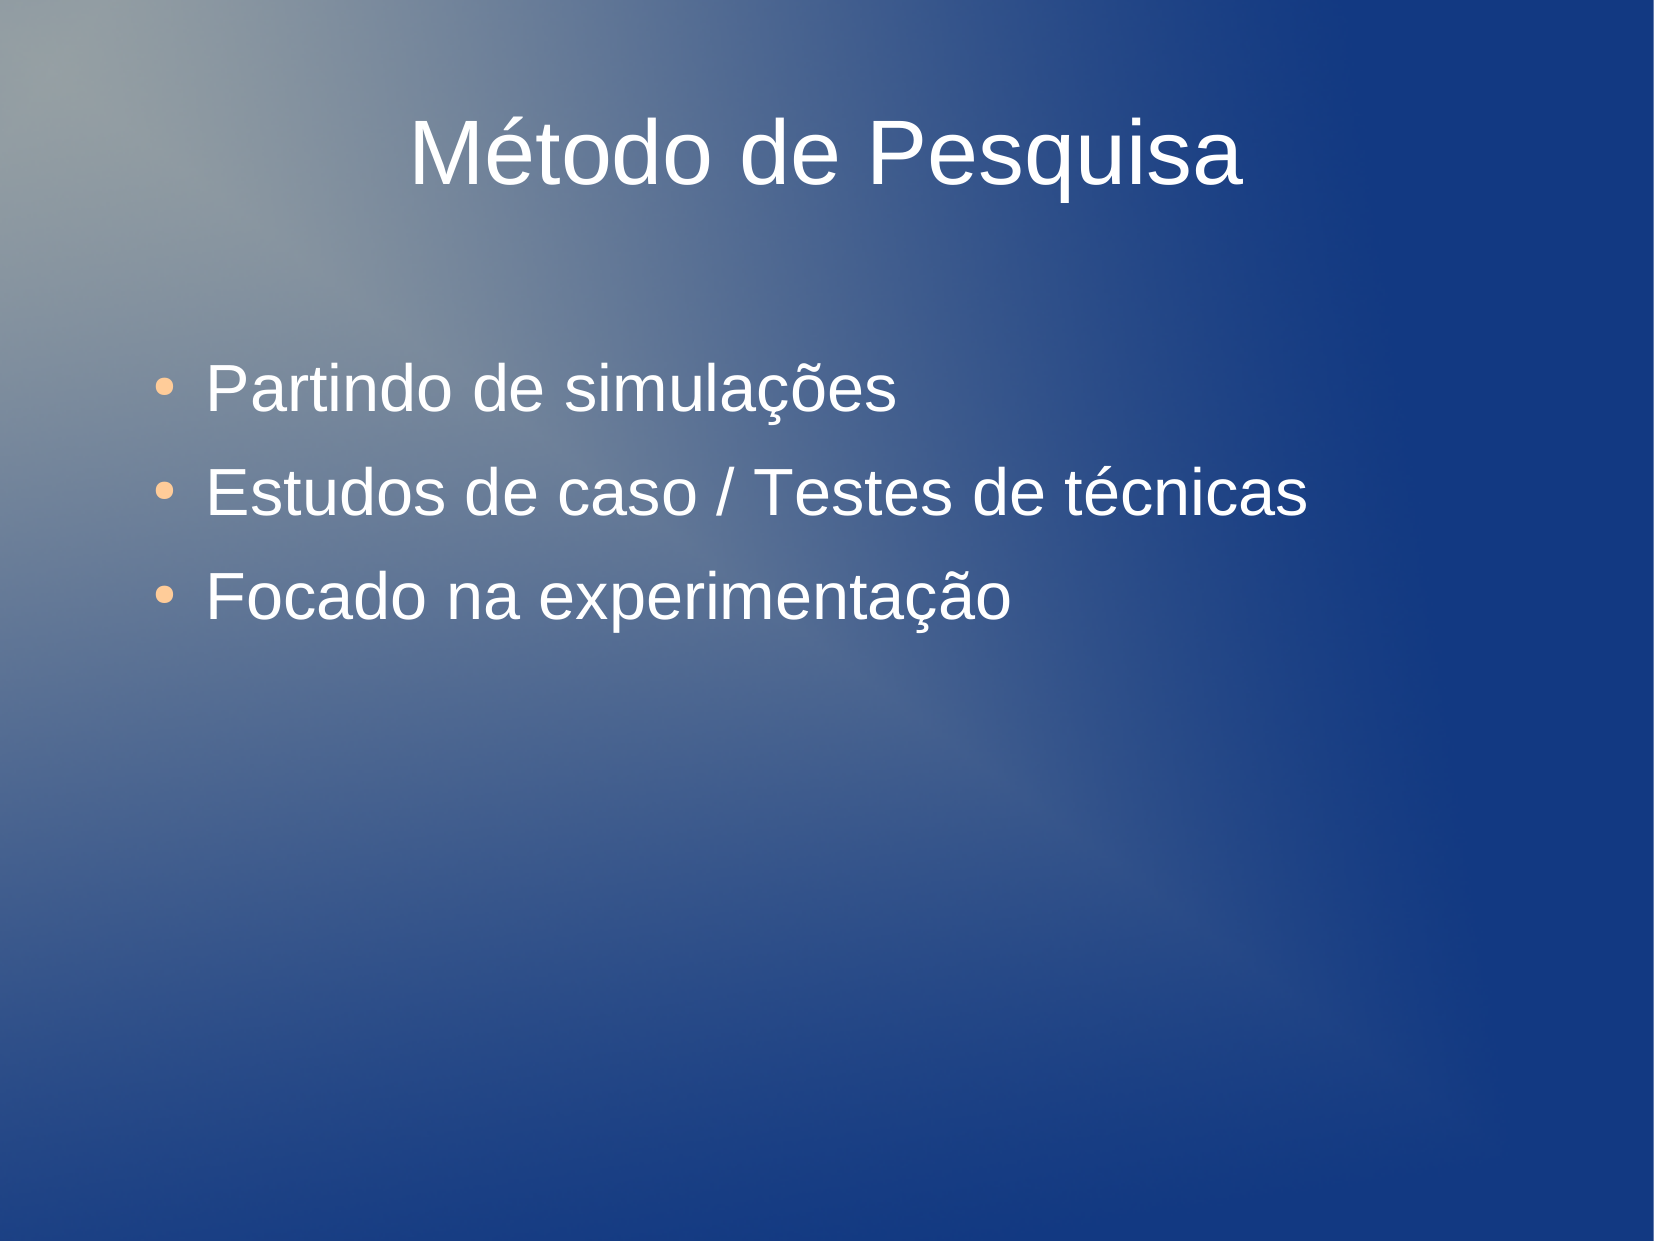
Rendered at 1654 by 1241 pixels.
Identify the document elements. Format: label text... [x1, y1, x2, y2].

picture [0, 0, 1654, 1241]
list Partindo de simulações Estudos de caso / Testes de técnicas Focado na experimentação [134, 350, 1516, 1133]
title Método de Pesquisa [82, 49, 1571, 257]
